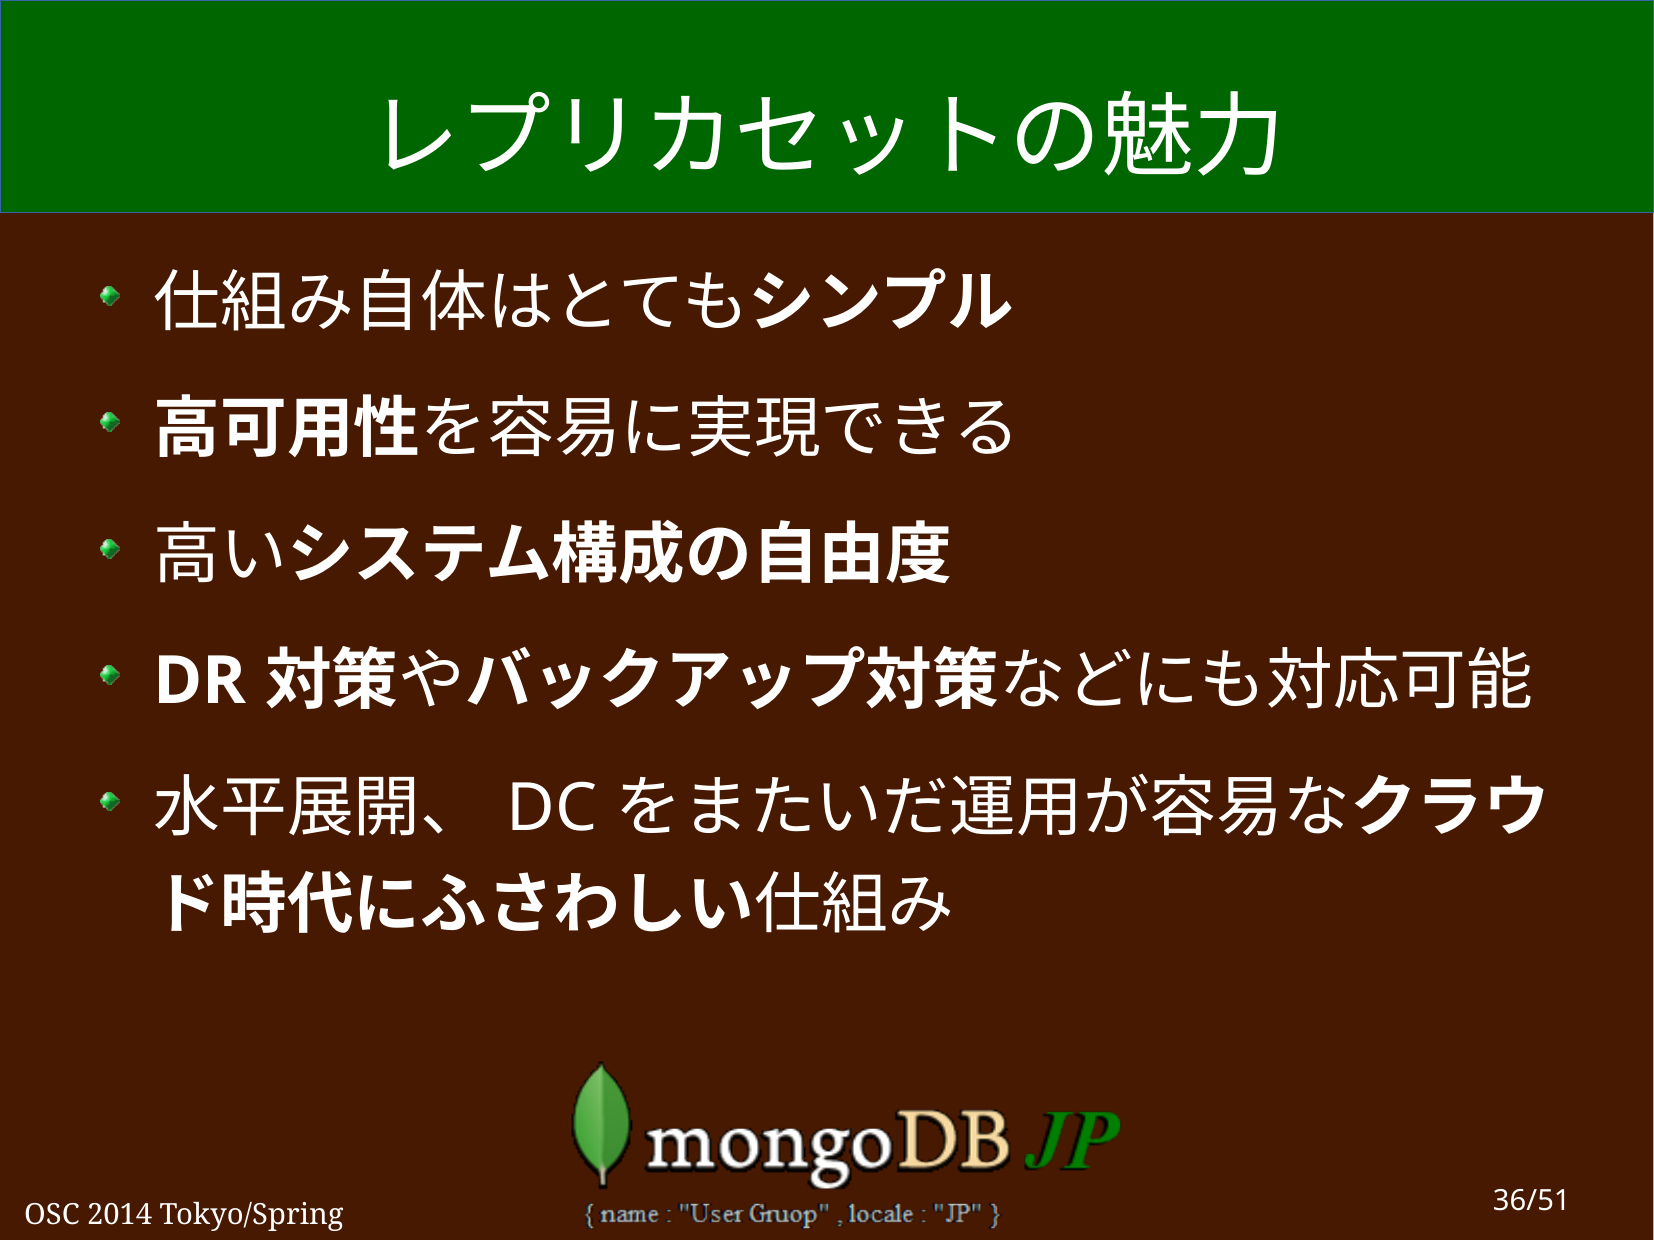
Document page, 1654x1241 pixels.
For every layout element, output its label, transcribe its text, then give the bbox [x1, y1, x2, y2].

title レプリカセットの魅力 [82, 49, 1571, 207]
picture [566, 1058, 1140, 1241]
list 仕組み自体はとてもシンプル 高可用性を容易に実現できる 高いシステム構成の自由度 DR対策やバックアップ対策などにも対応可能 水平展開、DCをまたいだ運用が容易なクラウド時代にふさわしい仕組み [82, 247, 1571, 968]
